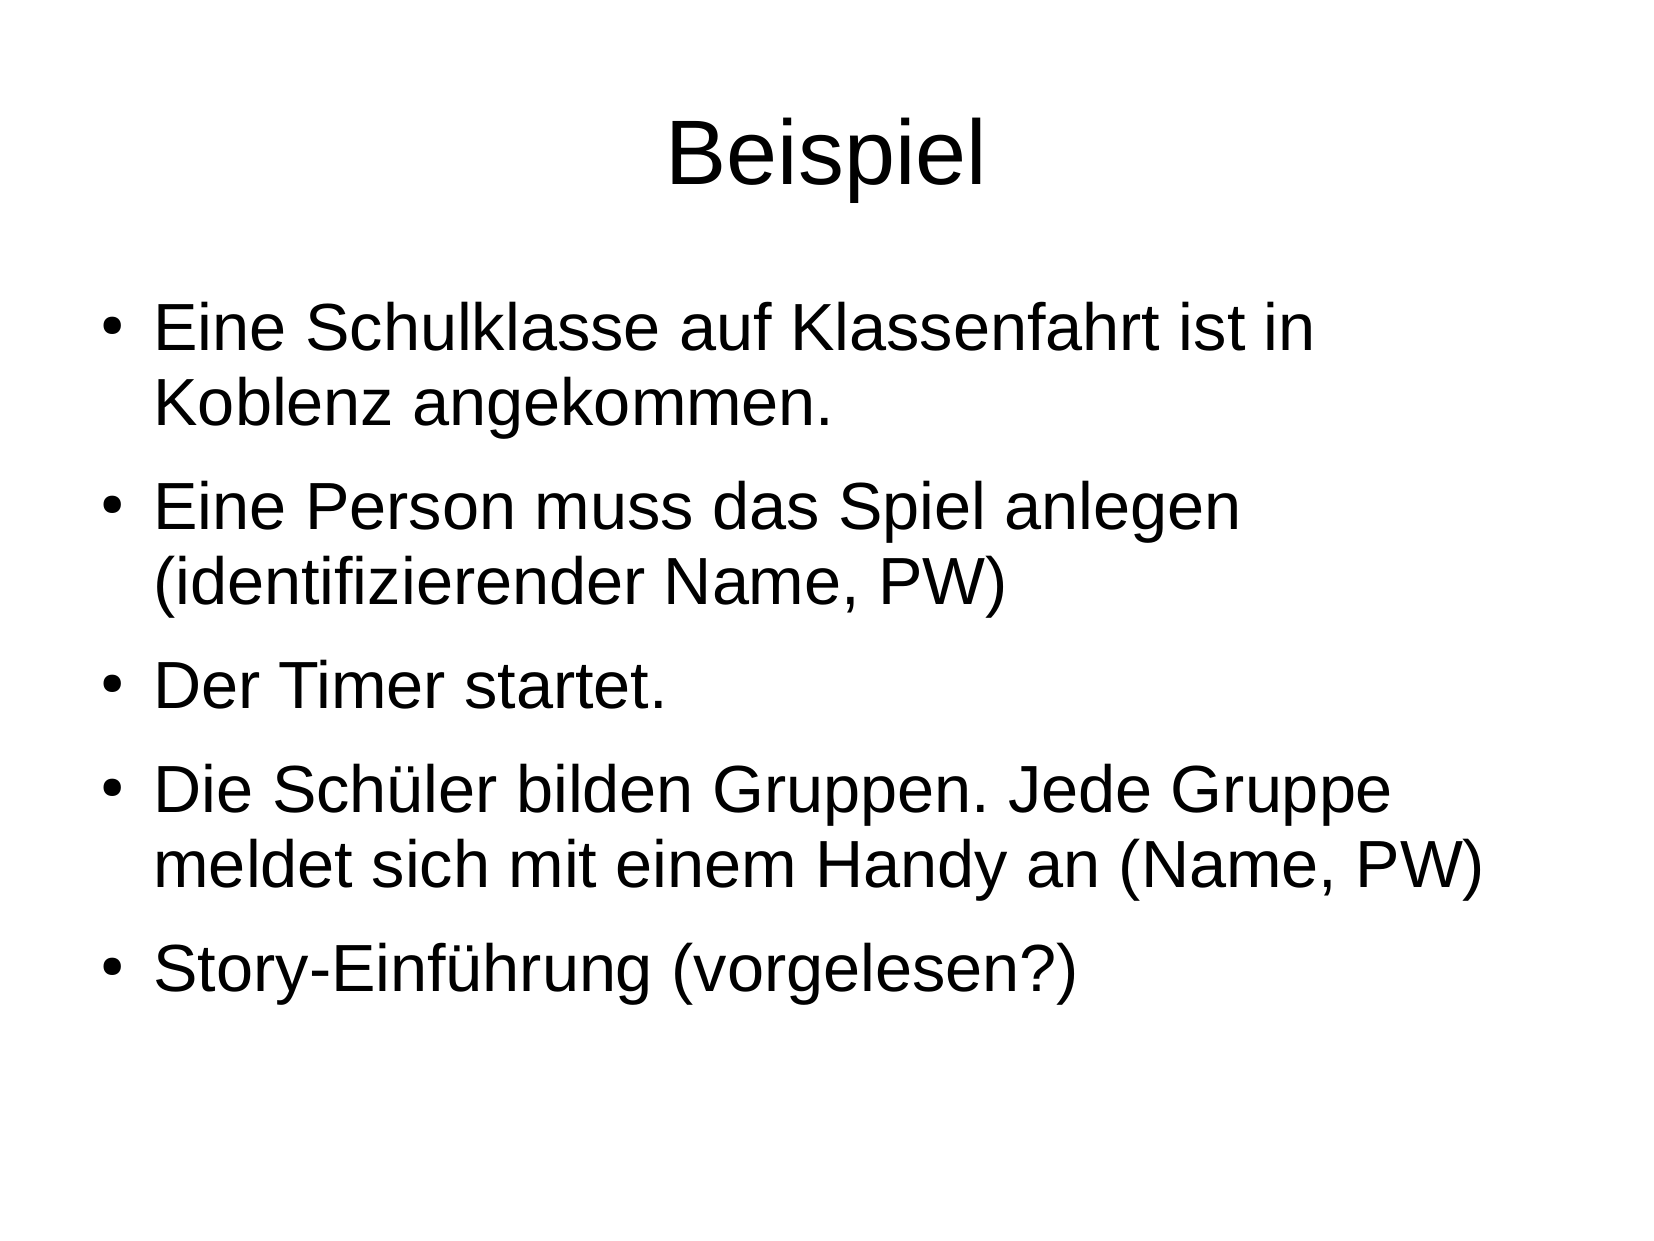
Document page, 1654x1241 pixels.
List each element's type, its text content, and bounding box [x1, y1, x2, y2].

list Eine Schulklasse auf Klassenfahrt ist in Koblenz angekommen. Eine Person muss das Spiel anlegen (identifizierender Name, PW) Der Timer startet. Die Schüler bilden Gruppen. Jede Gruppe meldet sich mit einem Handy an (Name, PW) Story-Einführung (vorgelesen?) [82, 290, 1571, 1109]
title Beispiel [82, 49, 1571, 257]
